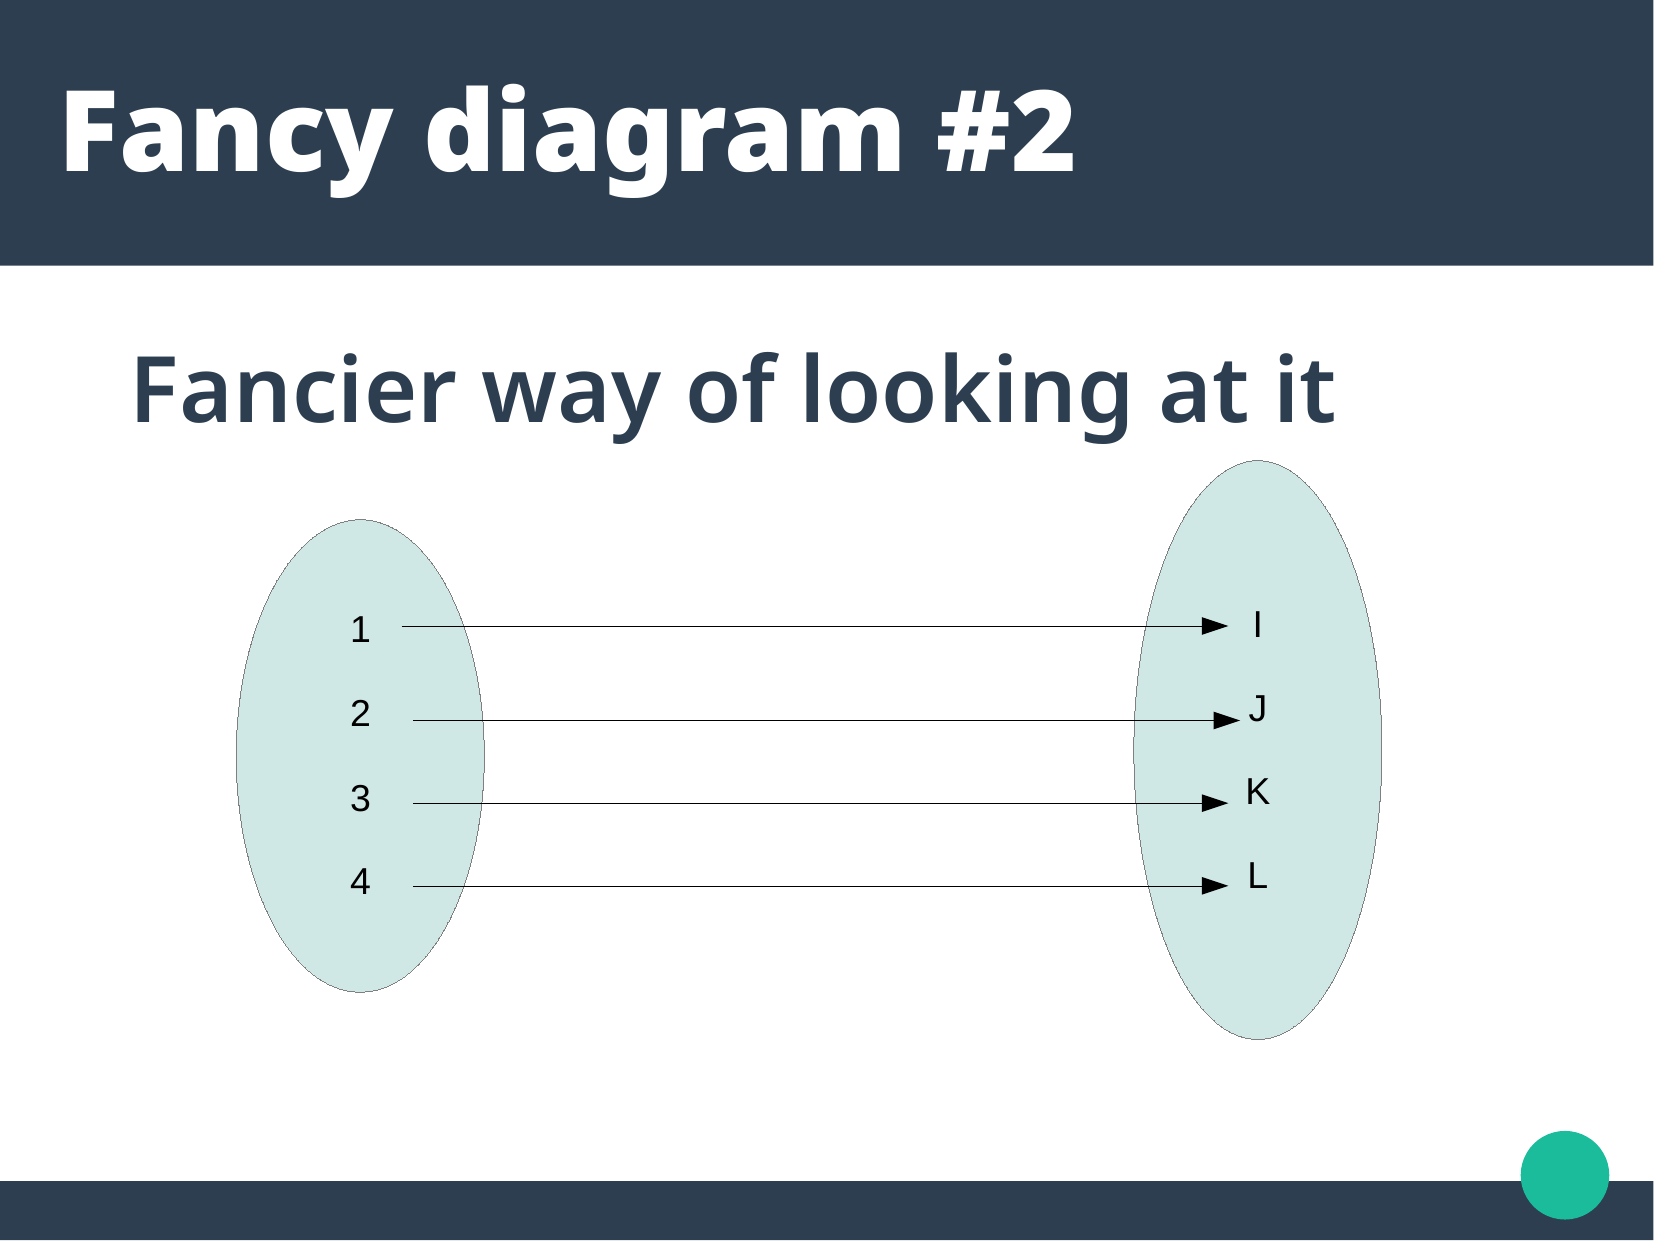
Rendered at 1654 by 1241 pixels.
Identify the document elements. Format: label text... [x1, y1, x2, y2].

title Fancy diagram #2 [59, 49, 1595, 207]
text_box 1 2 3 4 [236, 519, 485, 993]
text_box I J K L [1133, 460, 1382, 1040]
list Fancier way of looking at it [59, 324, 1595, 1152]
